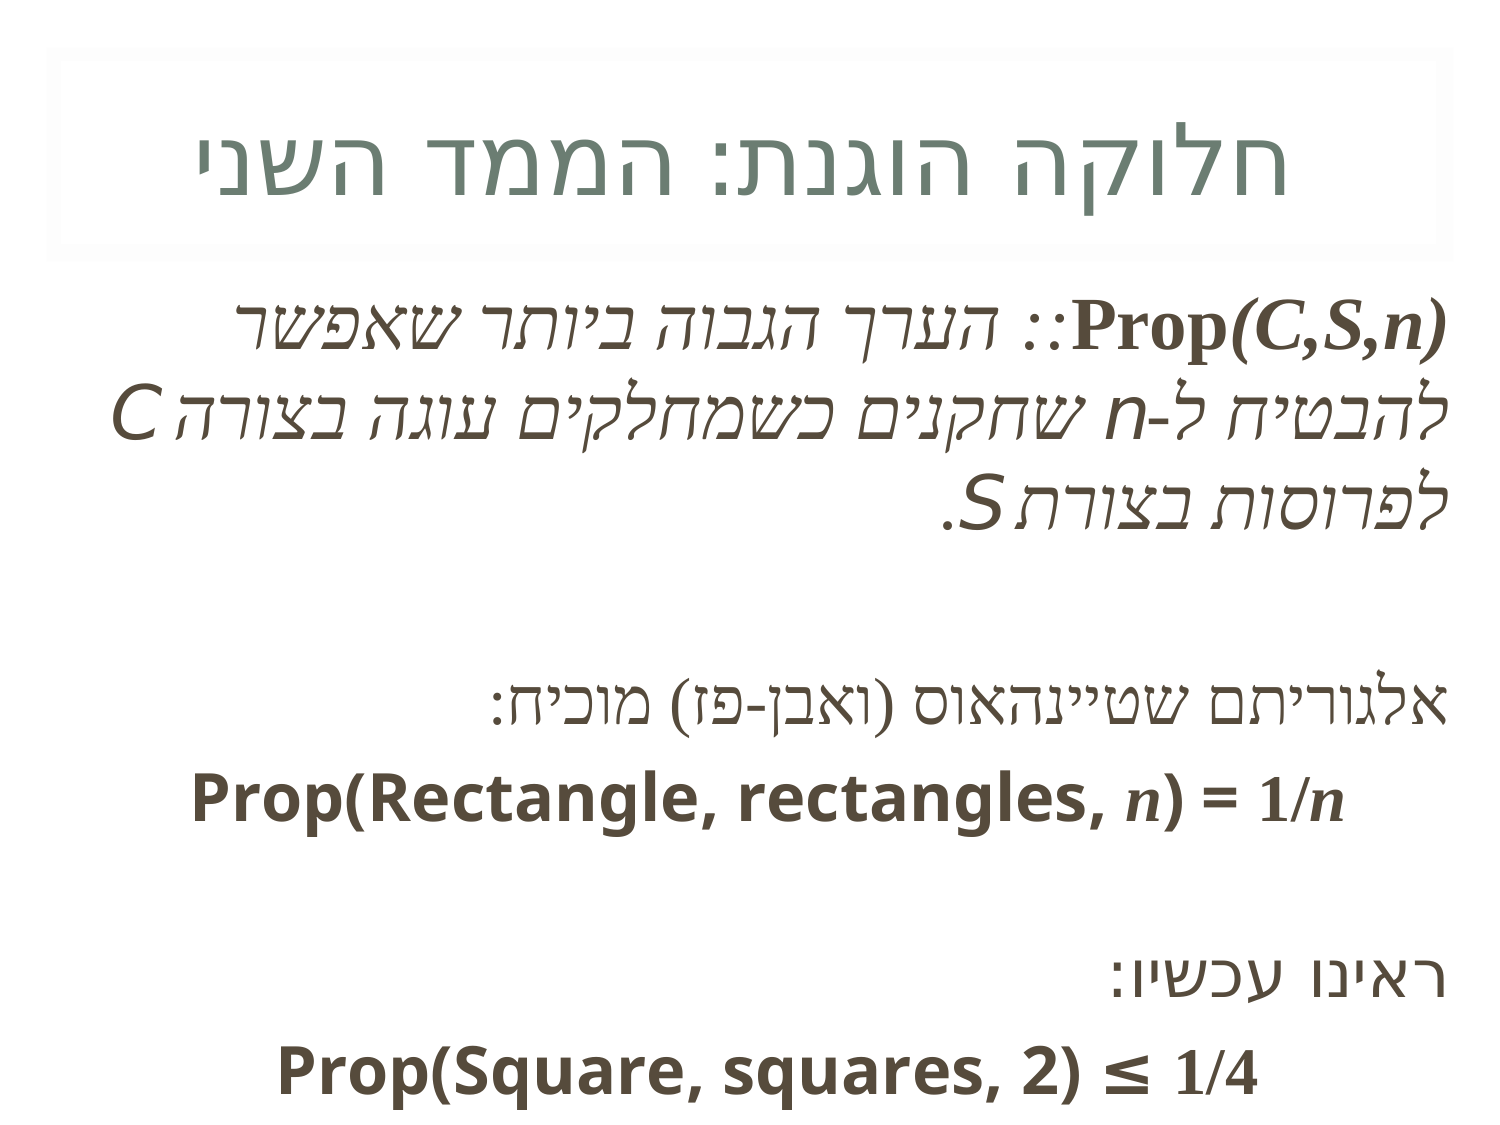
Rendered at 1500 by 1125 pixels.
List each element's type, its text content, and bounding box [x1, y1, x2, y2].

text_box חלוקה הוגנת: הממד השני [17, 31, 1471, 267]
text_box Prop(C,S,n):: הערך הגבוה ביותר שאפשר להבטיח ל-n שחקנים כשמחלקים עוגה בצורה C לפרוסות בצורת S. אלגוריתם שטיינהאוס (ואבן-פז) מוכיח: Prop(Rectangle, rectangles, n) = 1/n ראינו עכשיו: Prop(Square, squares, 2) ≤ 1/4 [17, 267, 1484, 1071]
